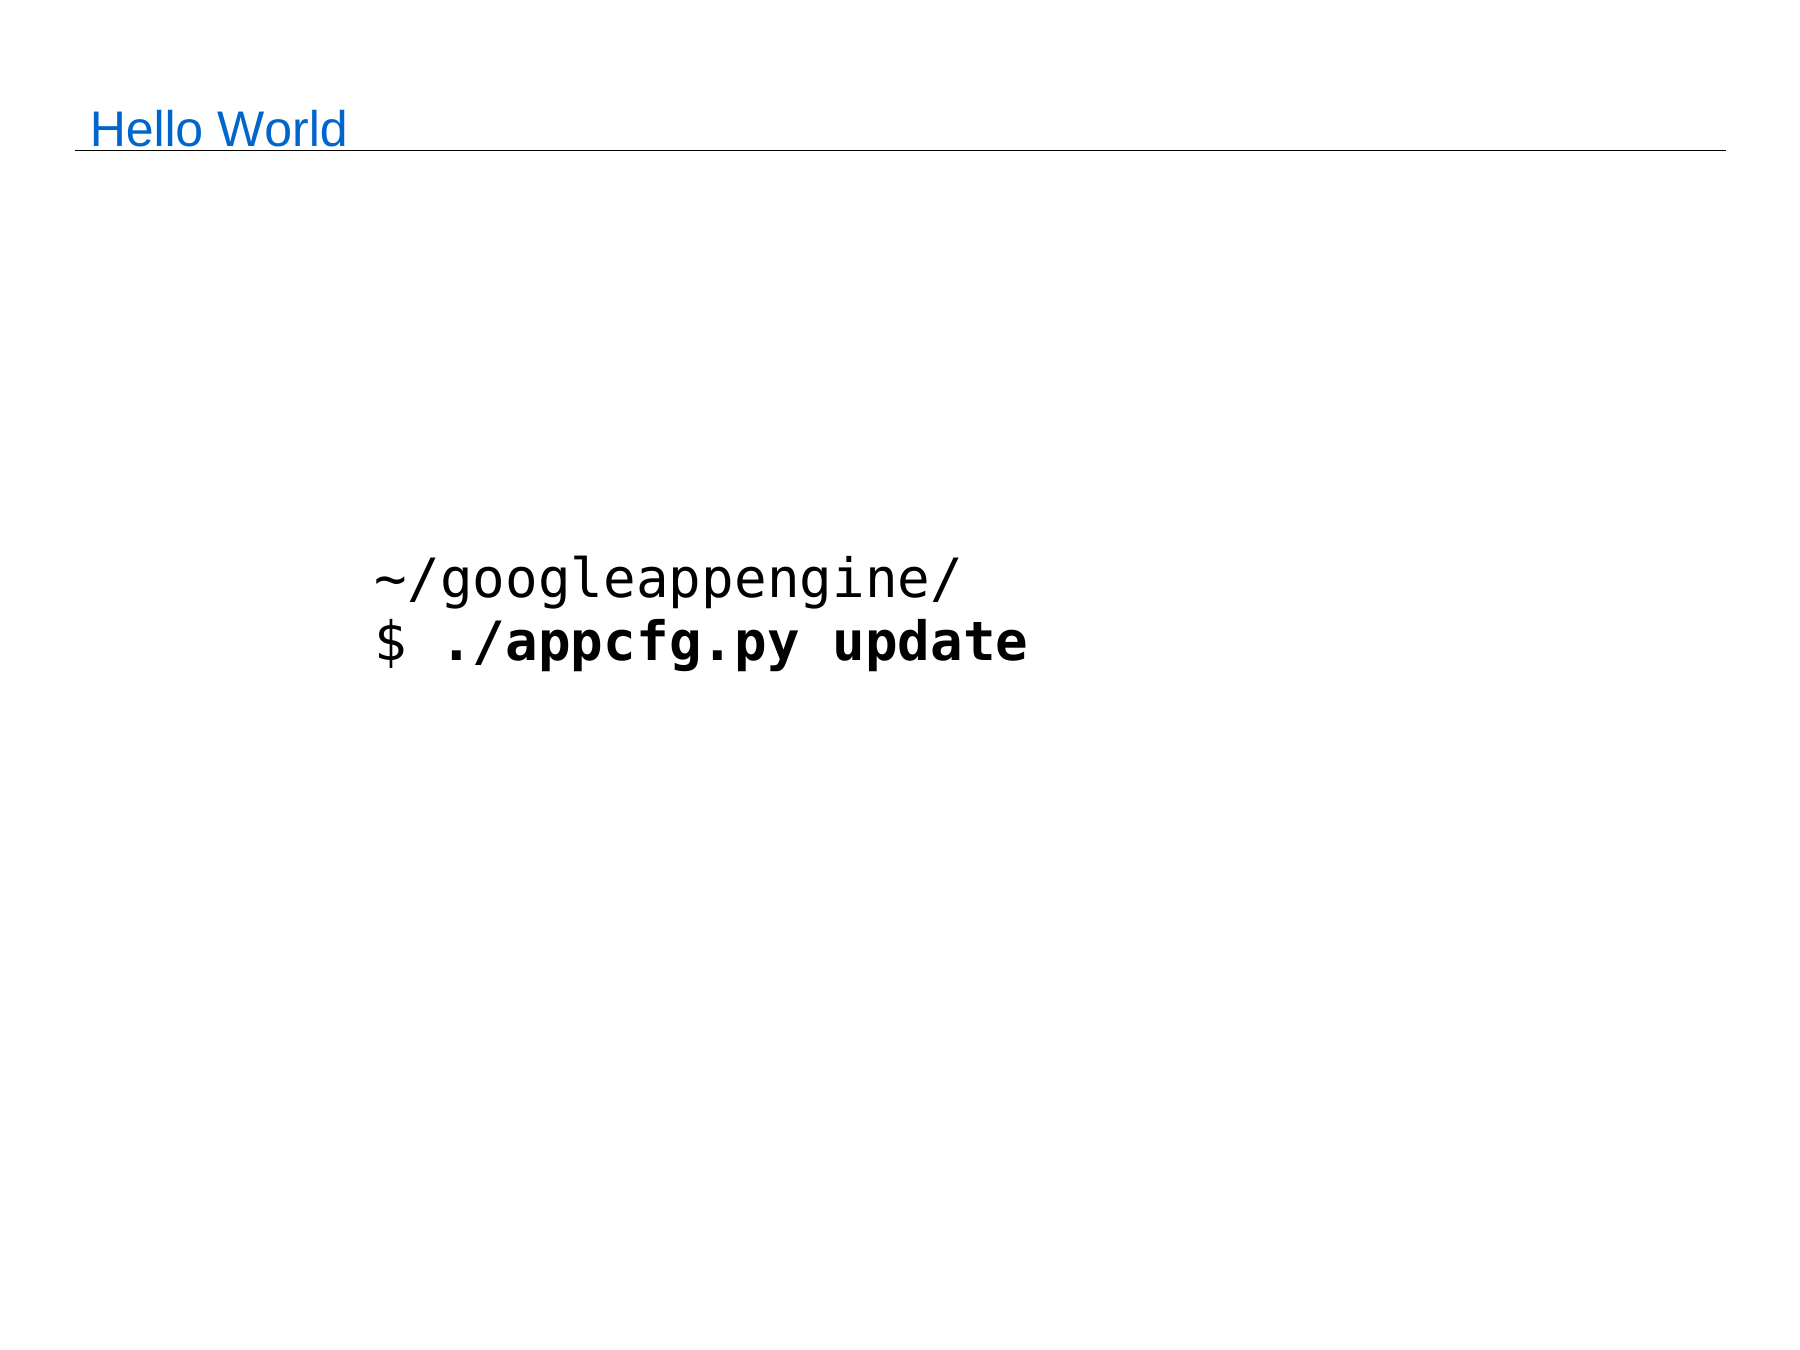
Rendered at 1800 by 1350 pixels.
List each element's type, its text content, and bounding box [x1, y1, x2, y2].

text_box ~/googleappengine/ $ ./appcfg.py update [360, 539, 1606, 811]
title Hello World [89, 71, 1489, 165]
